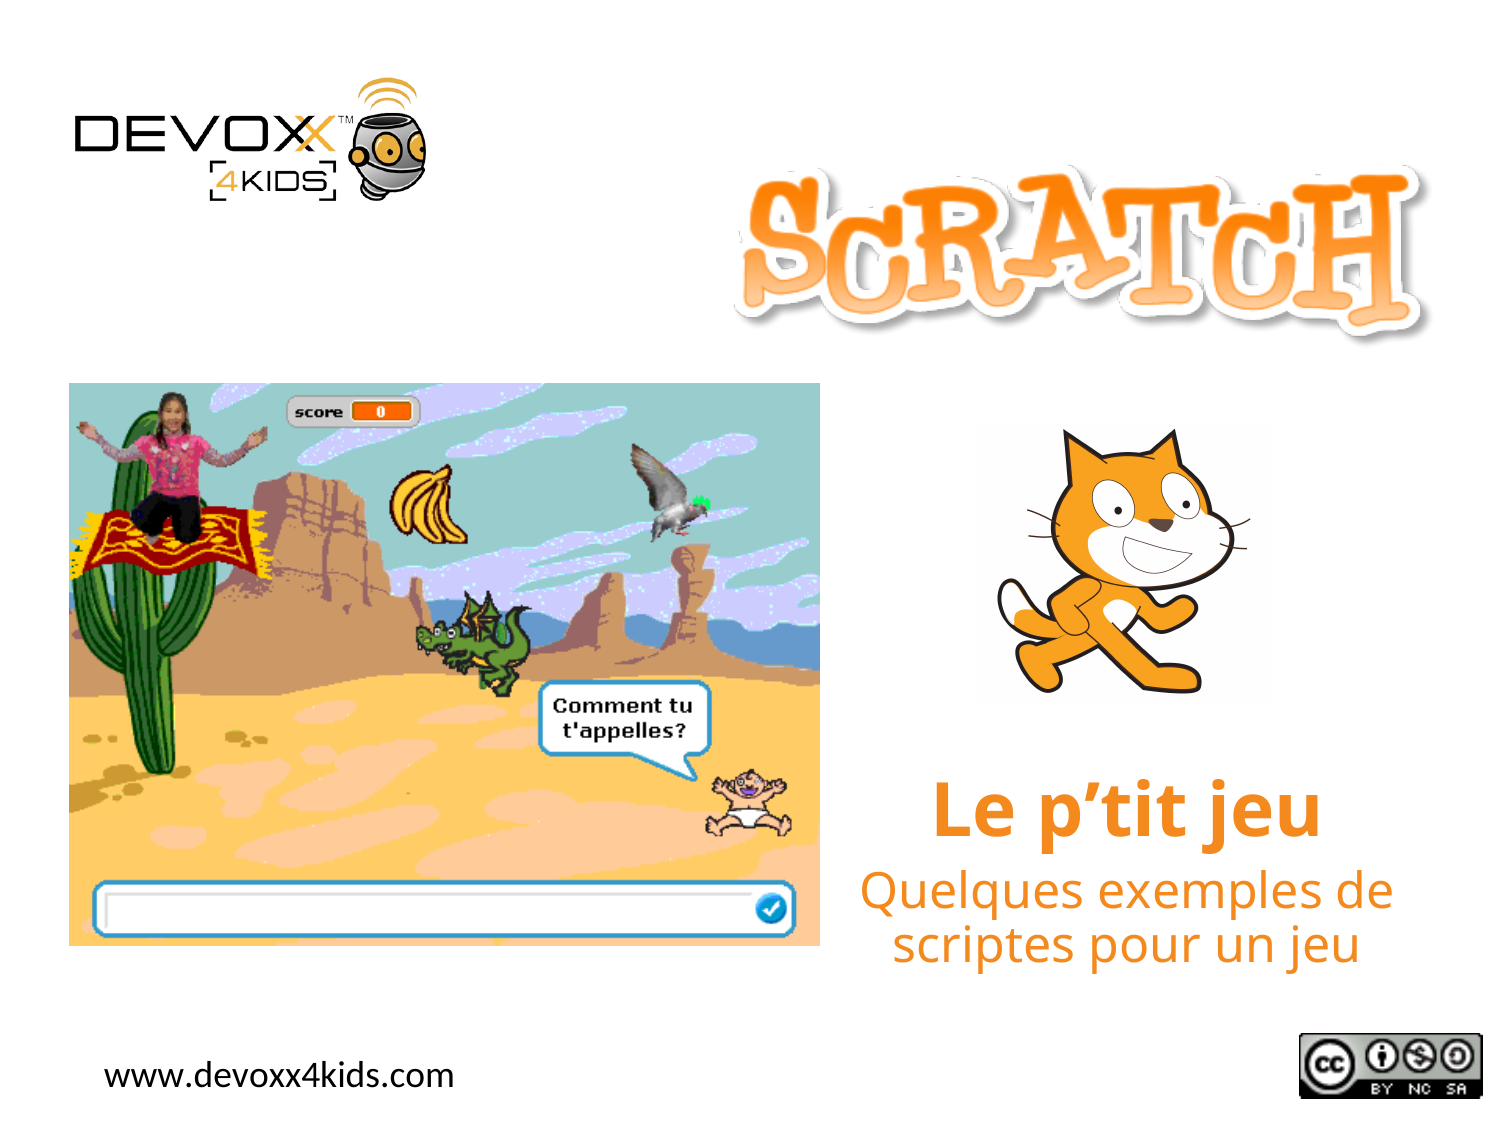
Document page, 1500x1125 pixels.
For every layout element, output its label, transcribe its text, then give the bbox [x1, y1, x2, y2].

picture [1299, 1033, 1483, 1099]
picture [978, 422, 1270, 704]
picture [733, 161, 1435, 349]
picture [69, 383, 820, 946]
text_box Le p’tit jeu Quelques exemples de scriptes pour un jeu [819, 763, 1435, 999]
picture [75, 77, 426, 201]
